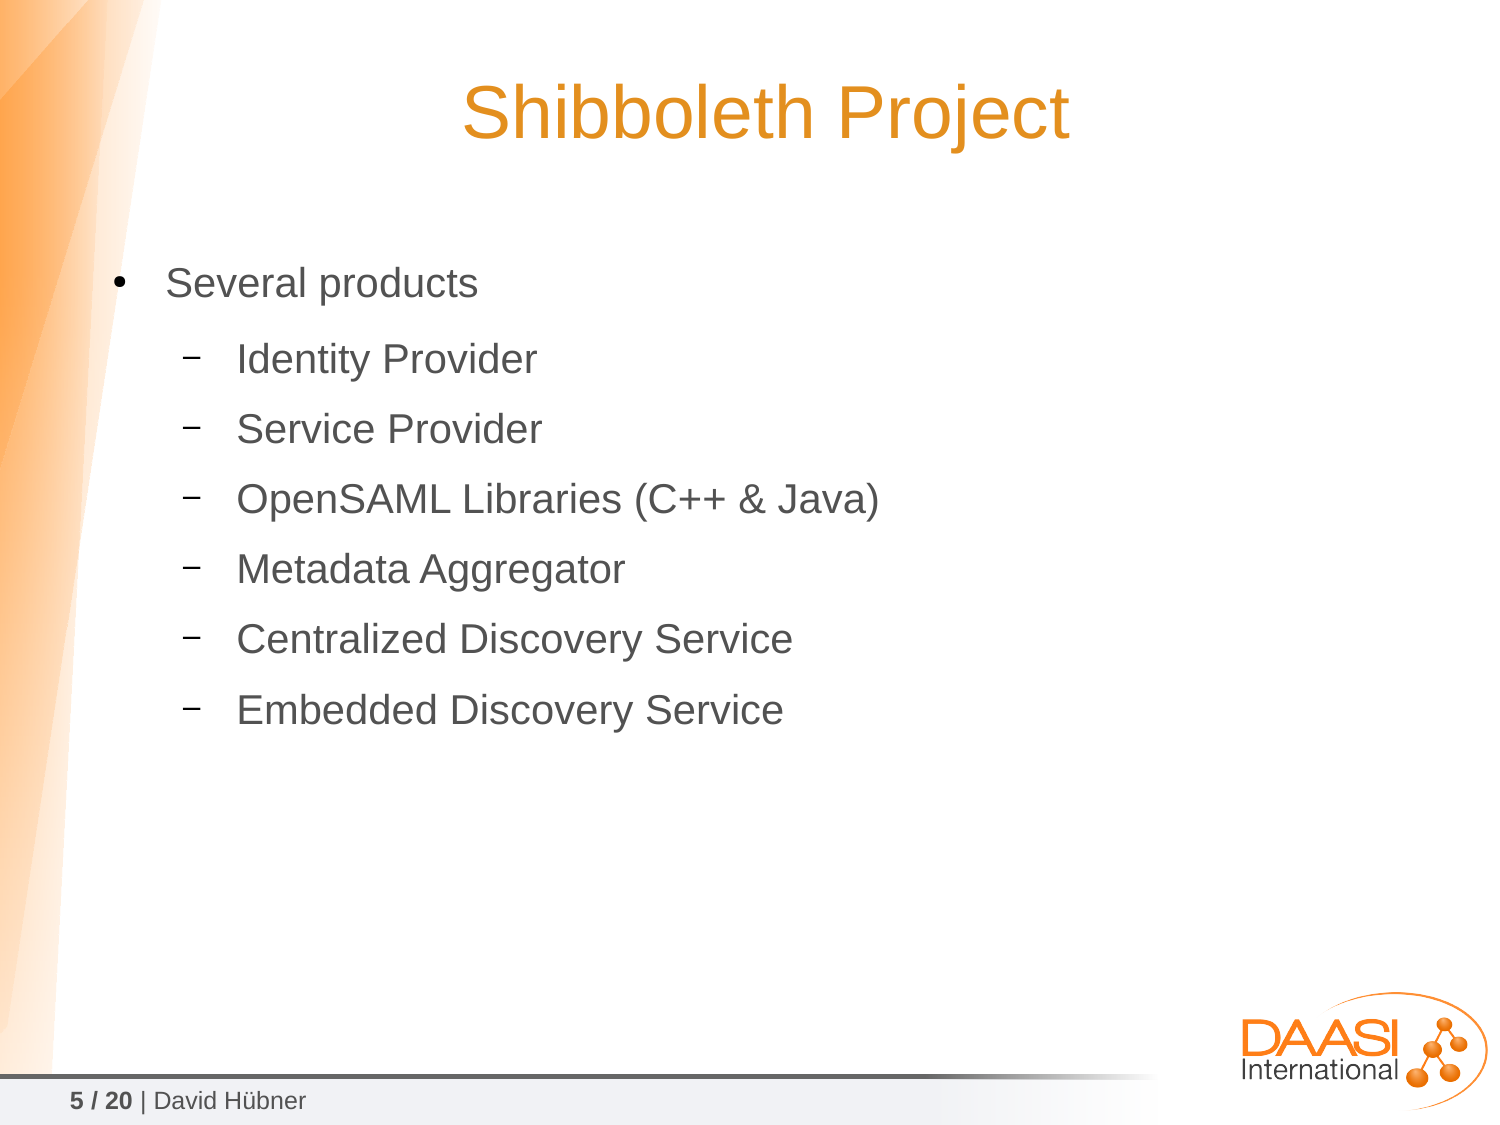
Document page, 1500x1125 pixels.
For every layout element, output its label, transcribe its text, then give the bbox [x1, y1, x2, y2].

title Shibboleth Project [91, 48, 1441, 178]
picture [1240, 992, 1500, 1111]
list Several products Identity Provider Service Provider OpenSAML Libraries (C++ & Java) Metadata Aggregator Centralized Discovery Service Embedded Discovery Service [94, 259, 1441, 945]
